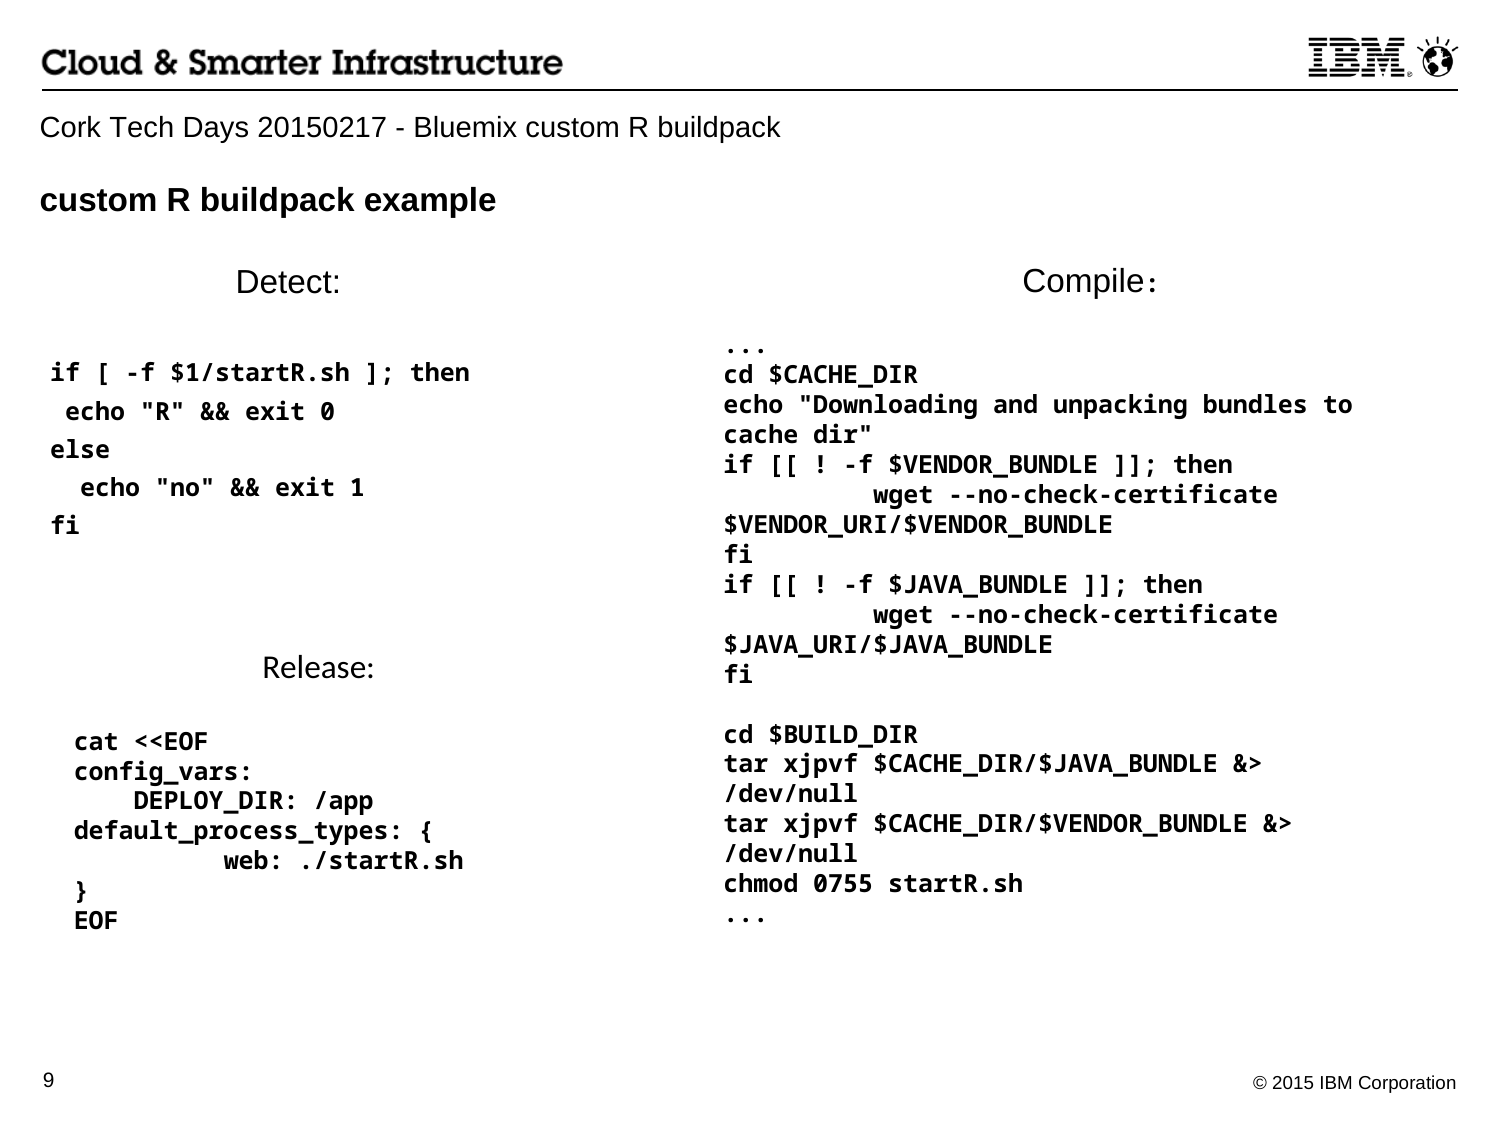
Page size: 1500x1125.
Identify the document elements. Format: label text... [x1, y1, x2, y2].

text_box Compile: ... cd $CACHE_DIR echo "Downloading and unpacking bundles to cache dir" if [[ ! -f $VENDOR_BUNDLE ]]; then wget --no-check-certificate $VENDOR_URI/$VENDOR_BUNDLE fi if [[ ! -f $JAVA_BUNDLE ]]; then wget --no-check-certificate $JAVA_URI/$JAVA_BUNDLE fi cd $BUILD_DIR tar xjpvf $CACHE_DIR/$JAVA_BUNDLE &> /dev/null tar xjpvf $CACHE_DIR/$VENDOR_BUNDLE &> /dev/null chmod 0755 startR.sh ... [708, 251, 1418, 973]
list Detect: if [ -f $1/startR.sh ]; then echo "R" && exit 0 else echo "no" && exit 1 fi [35, 252, 542, 548]
text_box Release: cat <<EOF config_vars: DEPLOY_DIR: /app default_process_types: { web: ./startR.sh } EOF [59, 637, 579, 943]
picture [1294, 22, 1469, 89]
picture [39, 35, 572, 86]
title Cork Tech Days 20150217 - Bluemix custom R buildpack custom R buildpack example [24, 100, 1463, 226]
